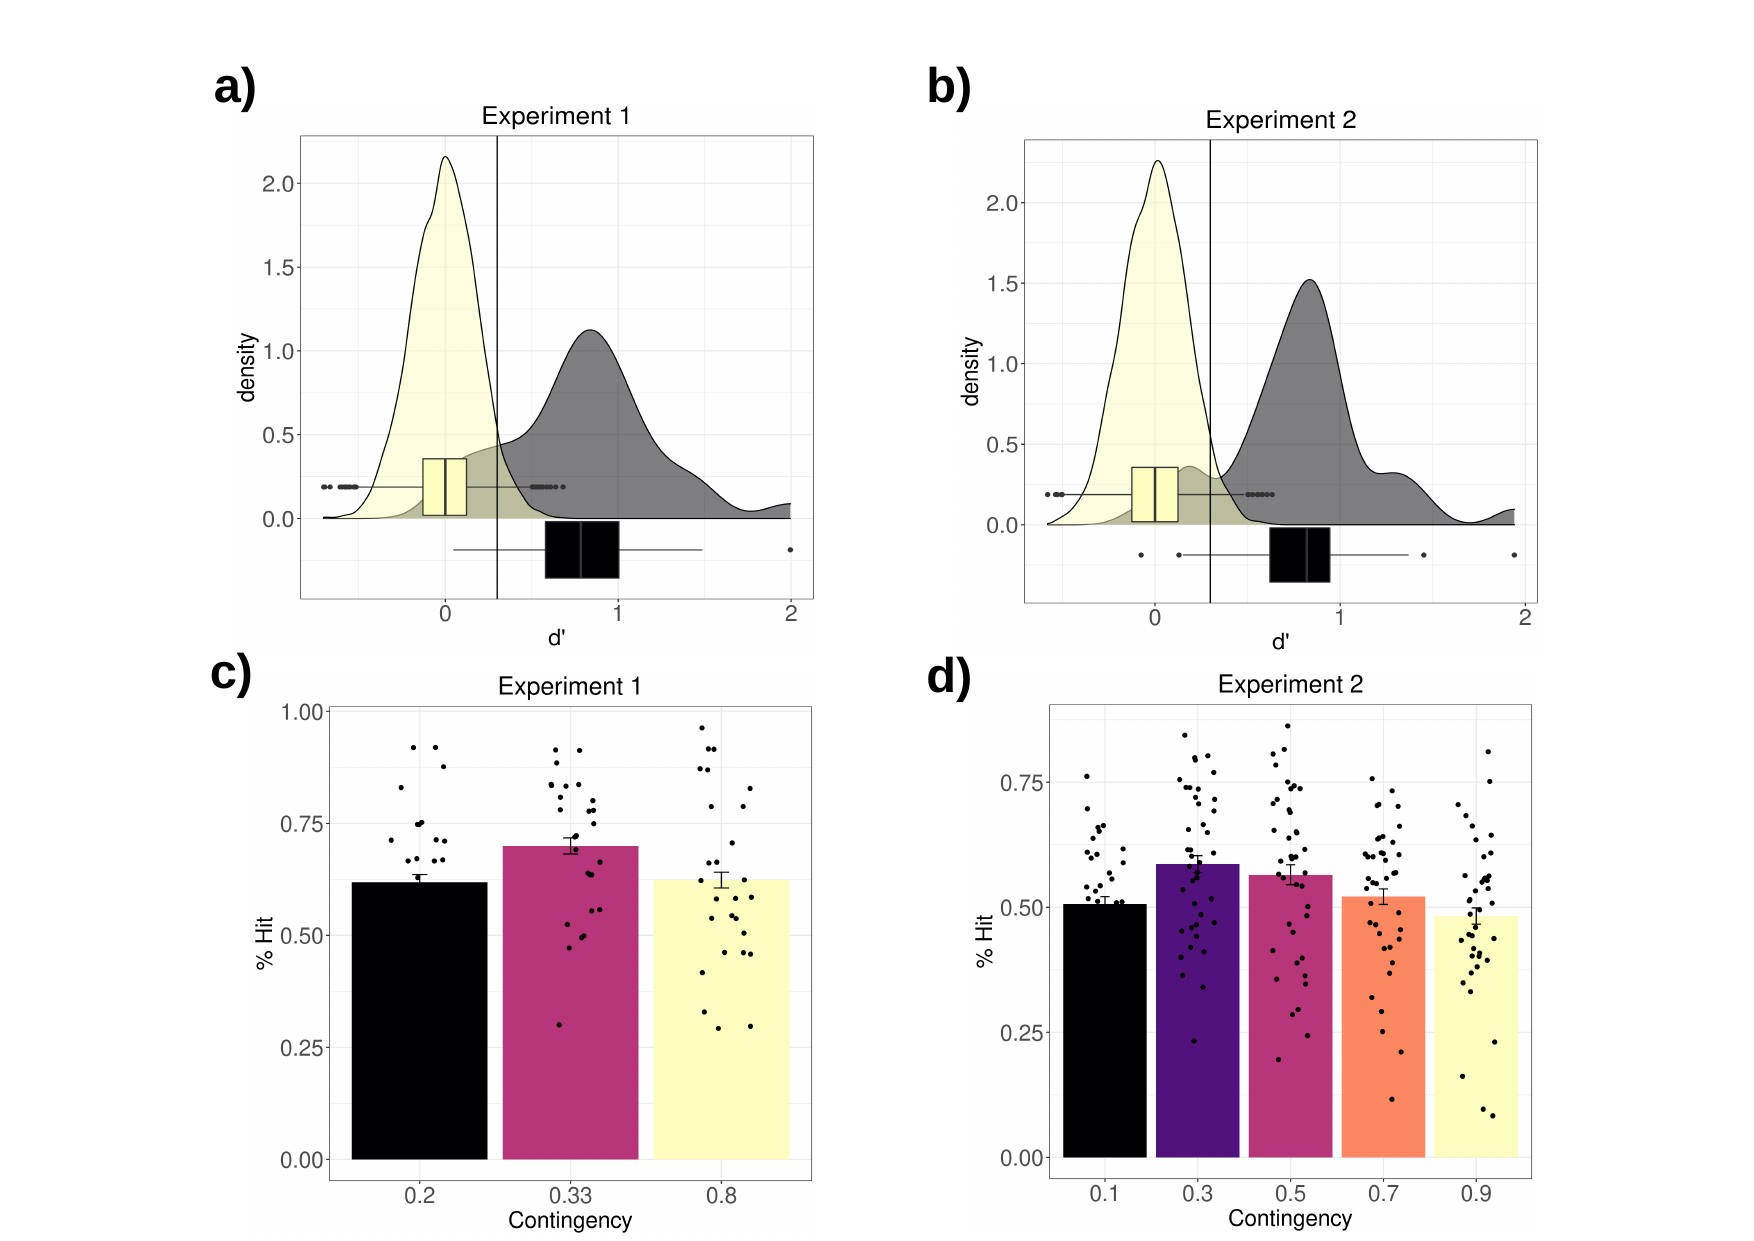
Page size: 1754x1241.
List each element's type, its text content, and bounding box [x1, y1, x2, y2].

picture [230, 100, 820, 656]
picture [969, 668, 1538, 1237]
picture [249, 670, 818, 1239]
text_box b) [911, 50, 1009, 179]
text_box a) [199, 50, 297, 179]
text_box c) [195, 636, 293, 766]
picture [954, 104, 1544, 661]
text_box d) [911, 641, 1009, 770]
